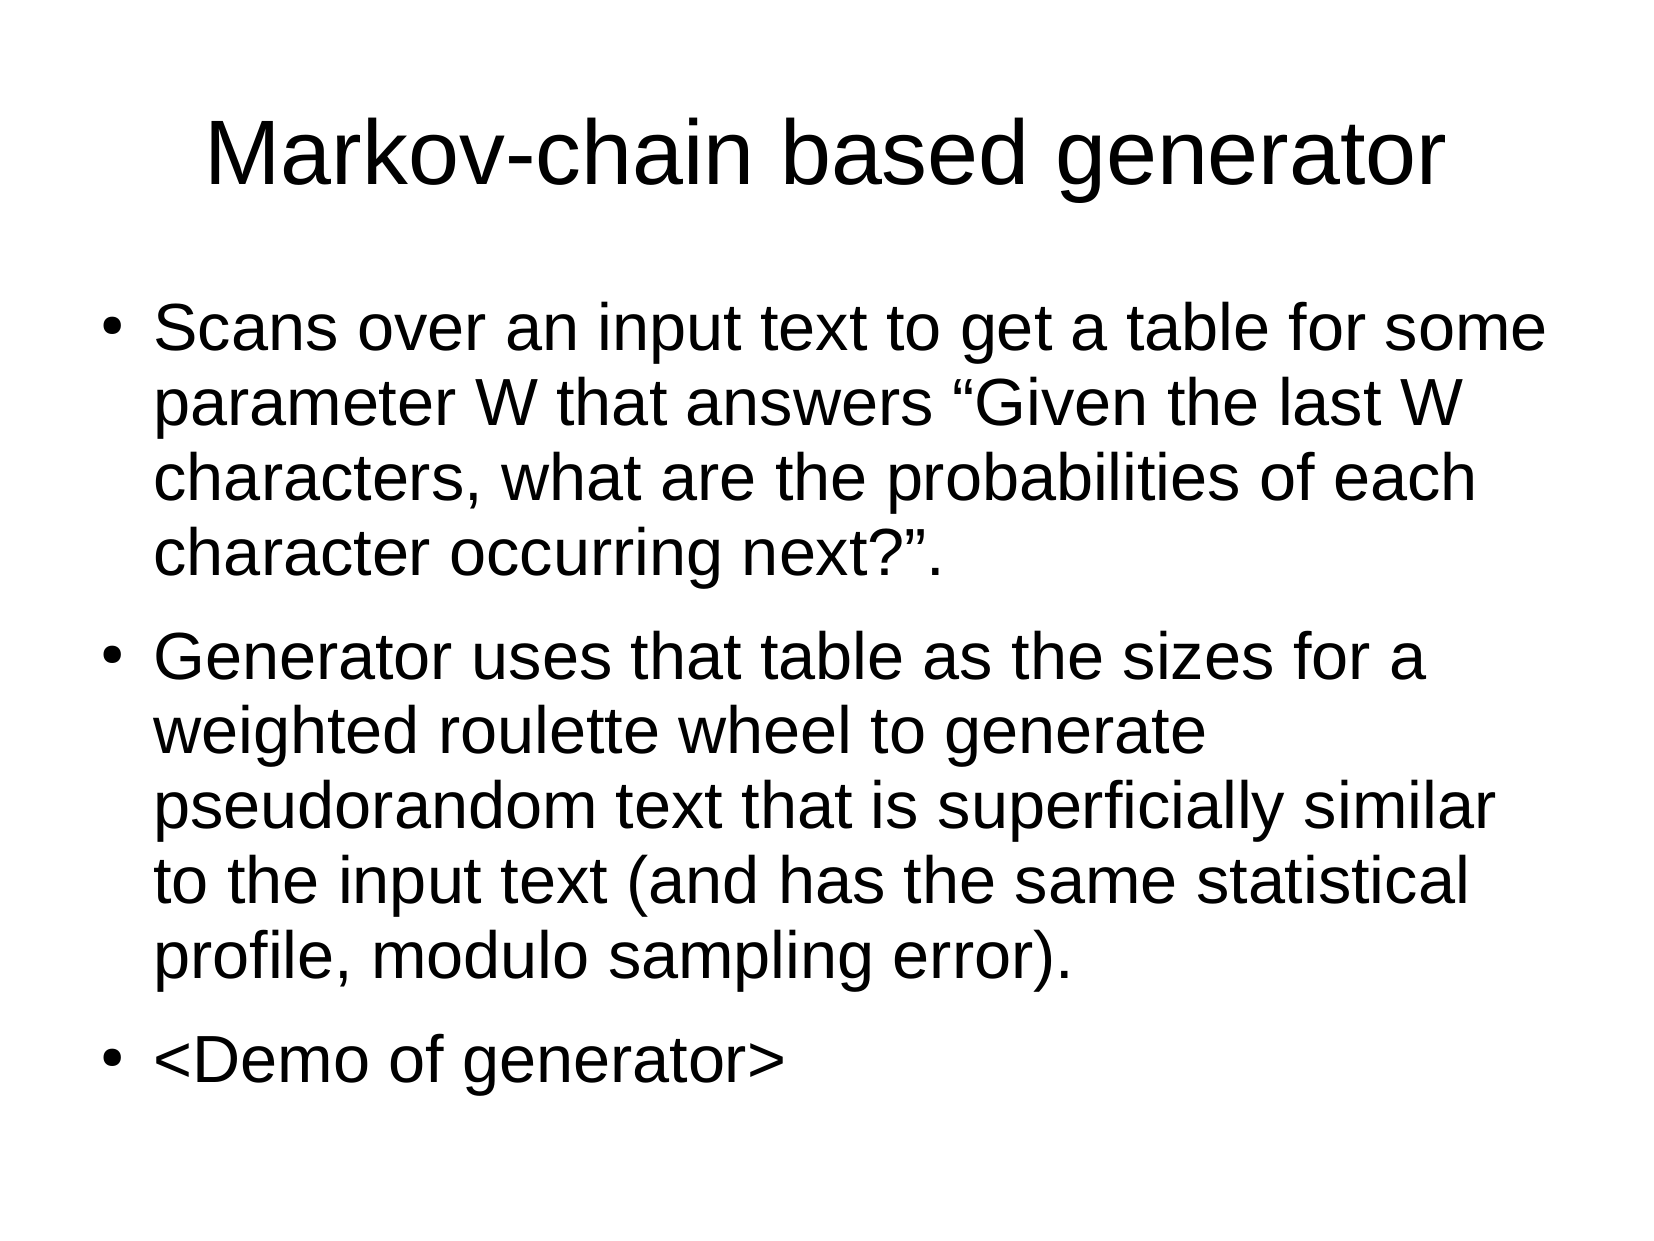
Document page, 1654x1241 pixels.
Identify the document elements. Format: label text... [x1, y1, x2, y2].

list Scans over an input text to get a table for some parameter W that answers “Given the last W characters, what are the probabilities of each character occurring next?”. Generator uses that table as the sizes for a weighted roulette wheel to generate pseudorandom text that is superficially similar to the input text (and has the same statistical profile, modulo sampling error). <Demo of generator> [82, 290, 1571, 1109]
title Markov-chain based generator [82, 49, 1571, 257]
